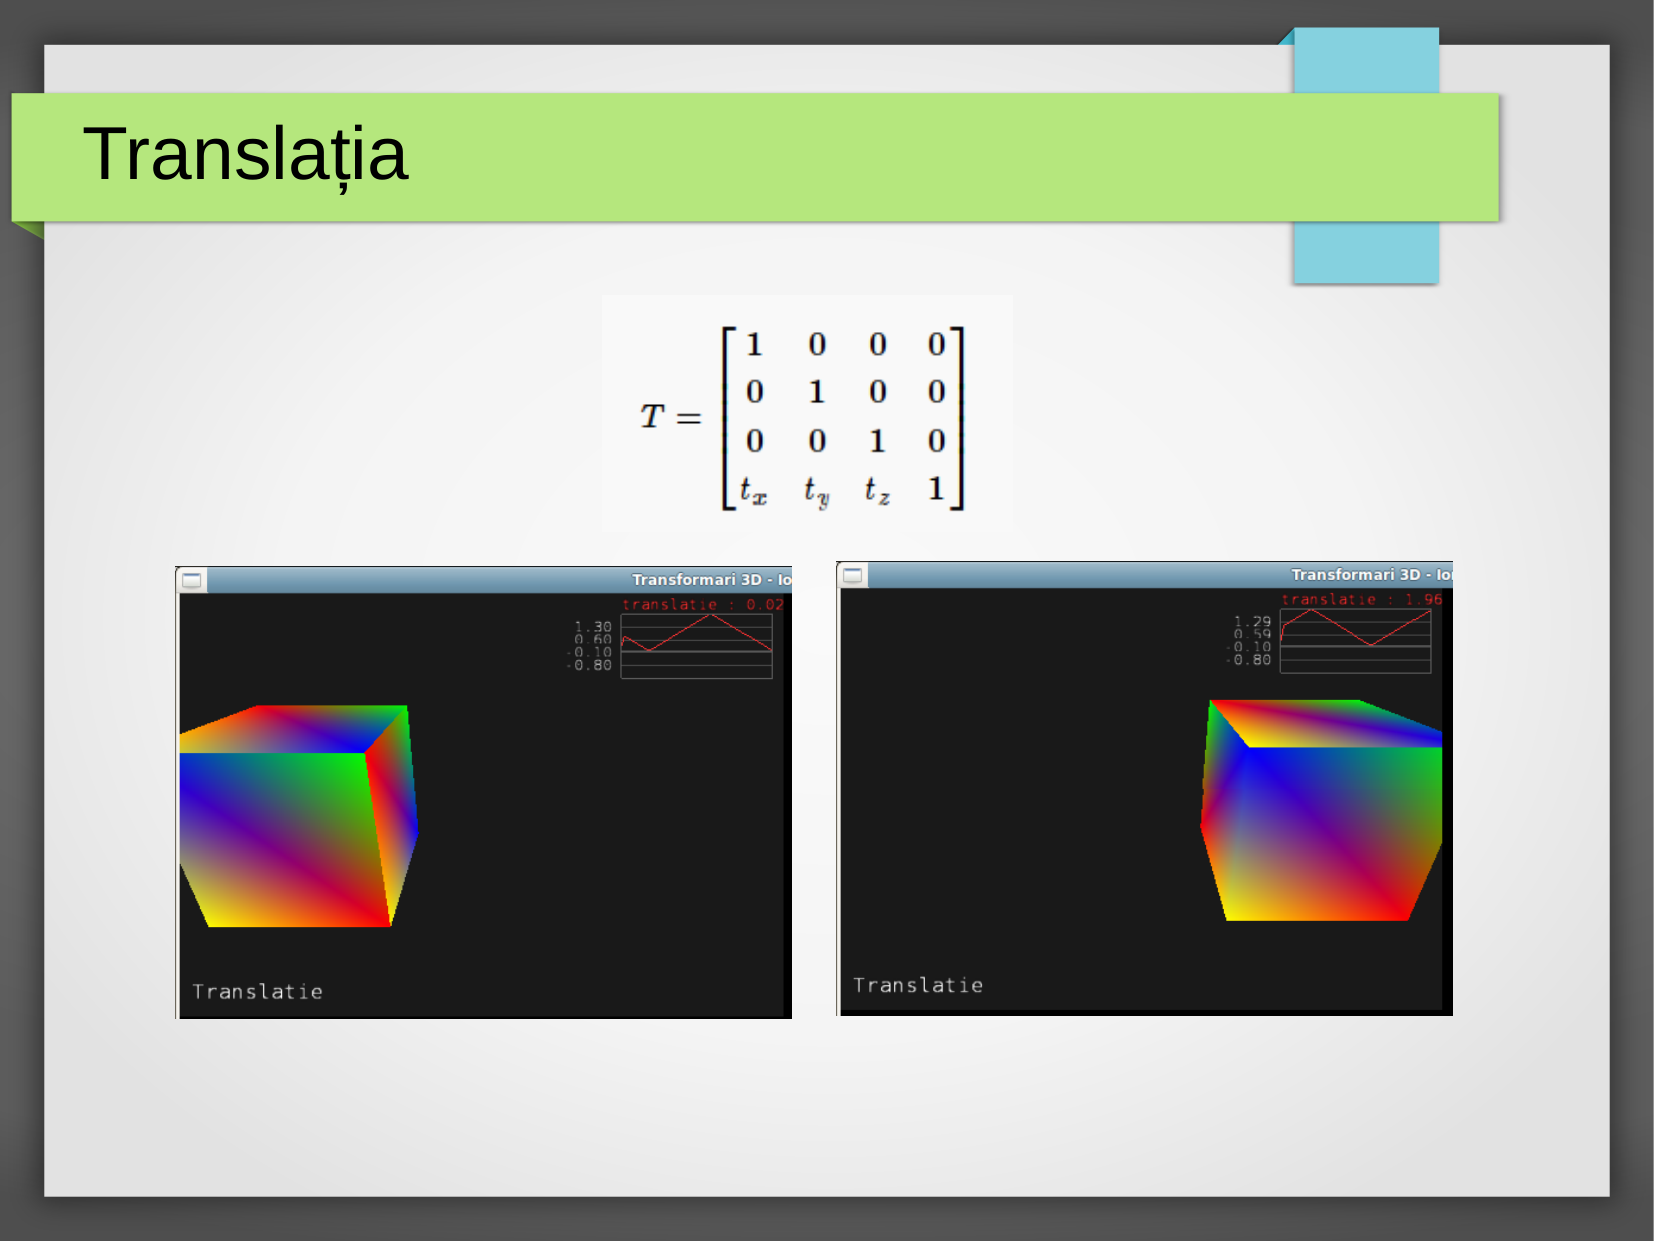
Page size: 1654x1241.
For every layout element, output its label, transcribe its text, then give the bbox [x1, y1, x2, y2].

picture [0, 0, 1654, 1241]
title Translația [82, 94, 1264, 213]
